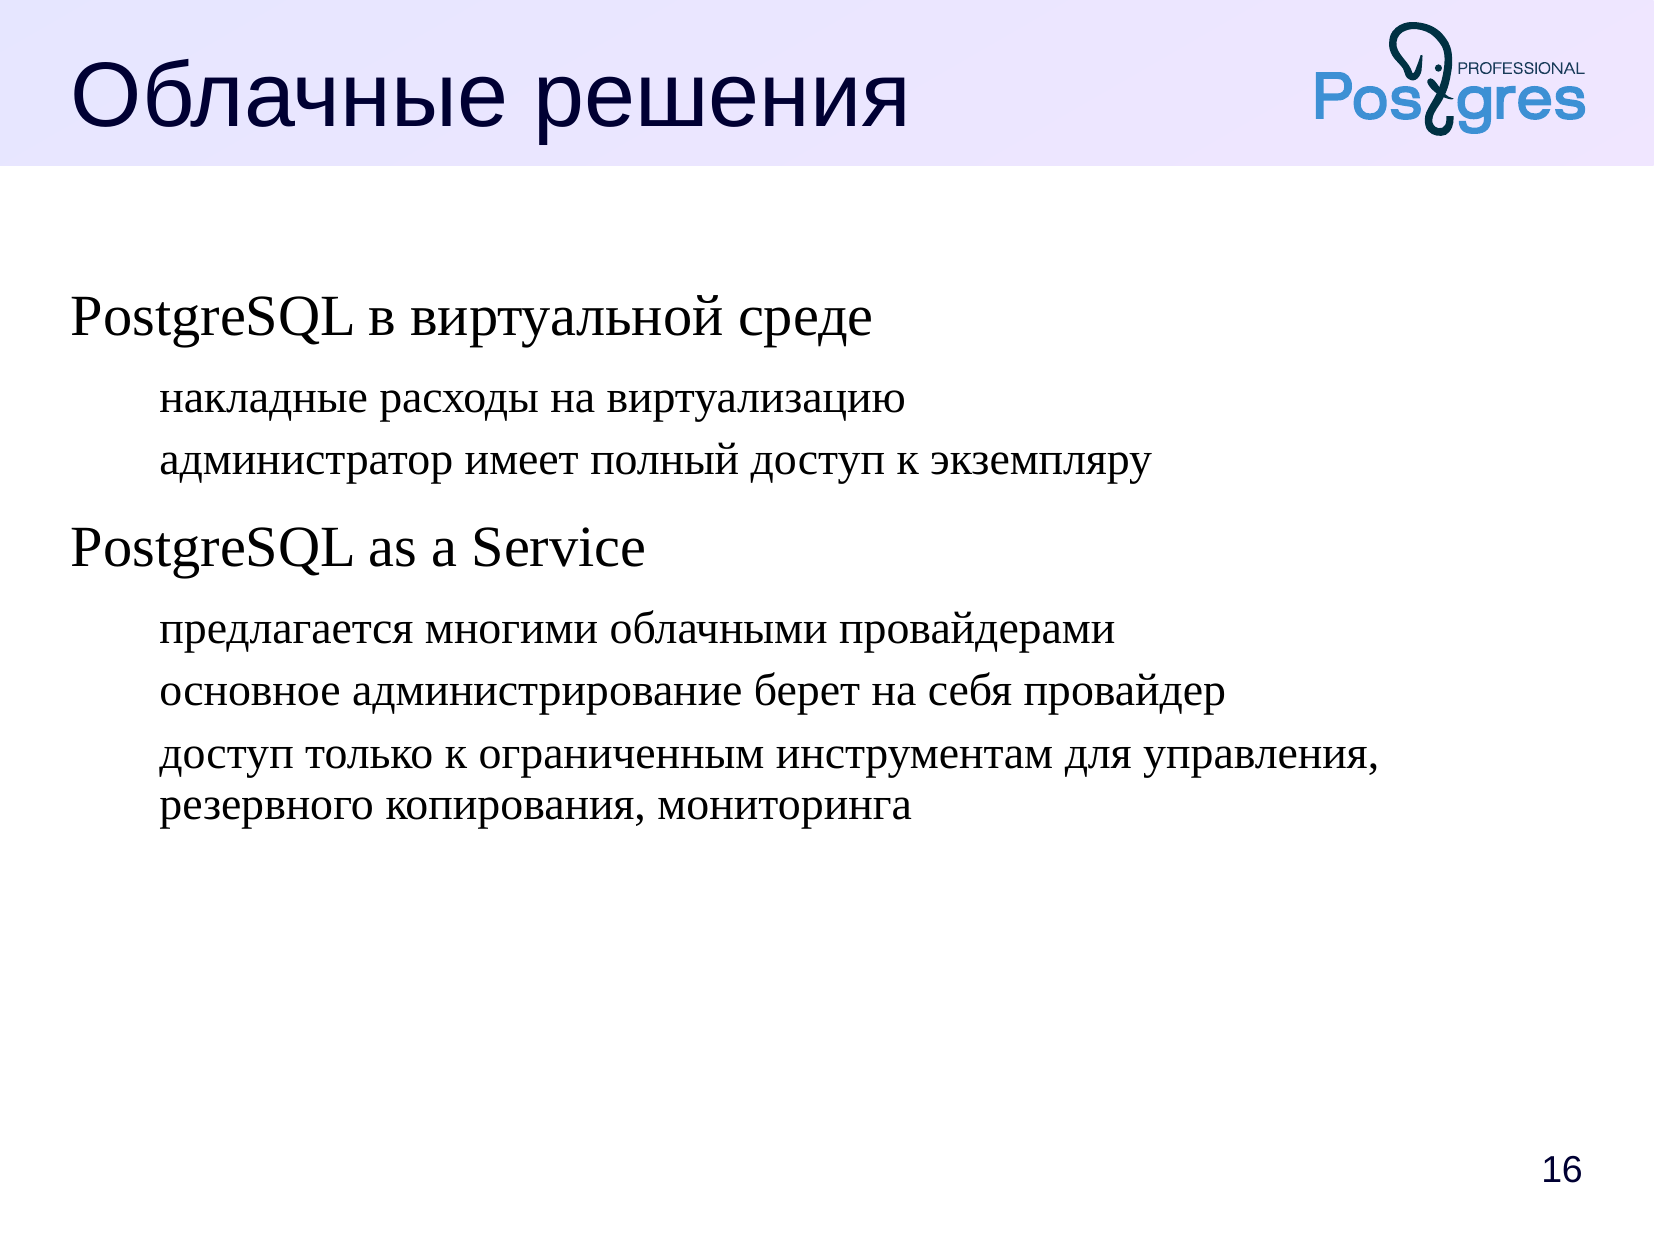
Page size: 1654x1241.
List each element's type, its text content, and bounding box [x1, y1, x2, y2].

list PostgreSQL в виртуальной среде накладные расходы на виртуализацию администратор имеет полный доступ к экземпляру PostgreSQL as a Service предлагается многими облачными провайдерами основное администрирование берет на себя провайдер доступ только к ограниченным инструментам для управления, резервного копирования, мониторинга [70, 283, 1583, 1134]
title Облачные решения [70, 43, 1241, 147]
